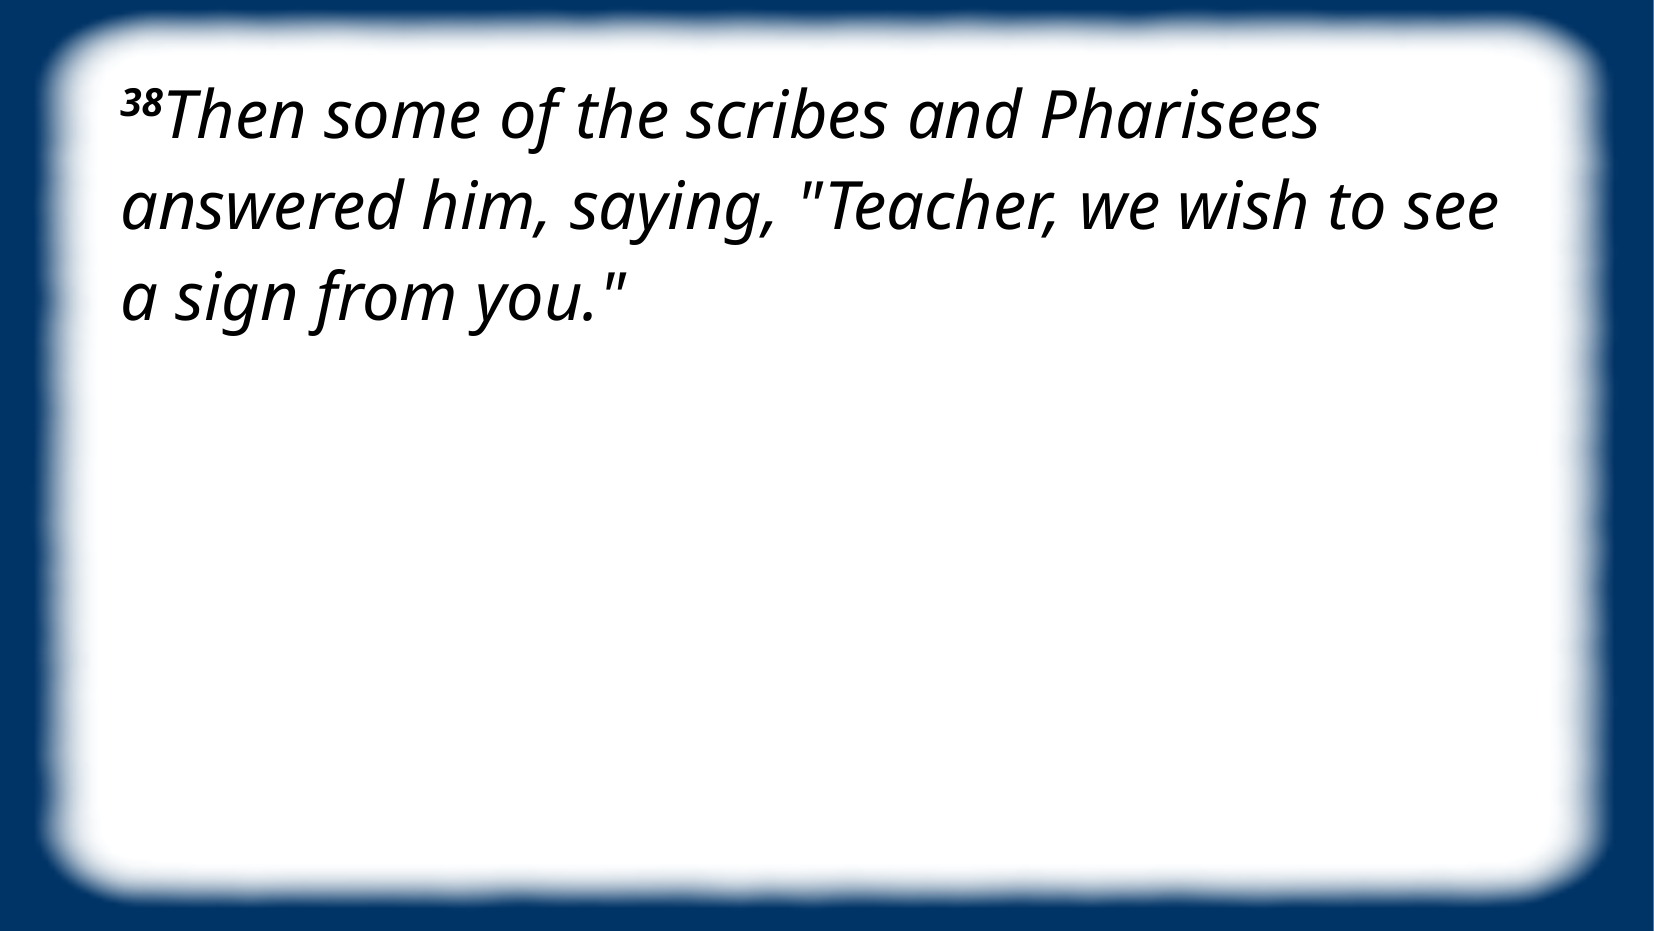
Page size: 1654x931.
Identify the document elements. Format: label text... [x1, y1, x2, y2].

text_box 38Then some of the scribes and Pharisees answered him, saying, "Teacher, we wish to see a sign from you." [105, 60, 1546, 342]
picture [0, 0, 1654, 931]
